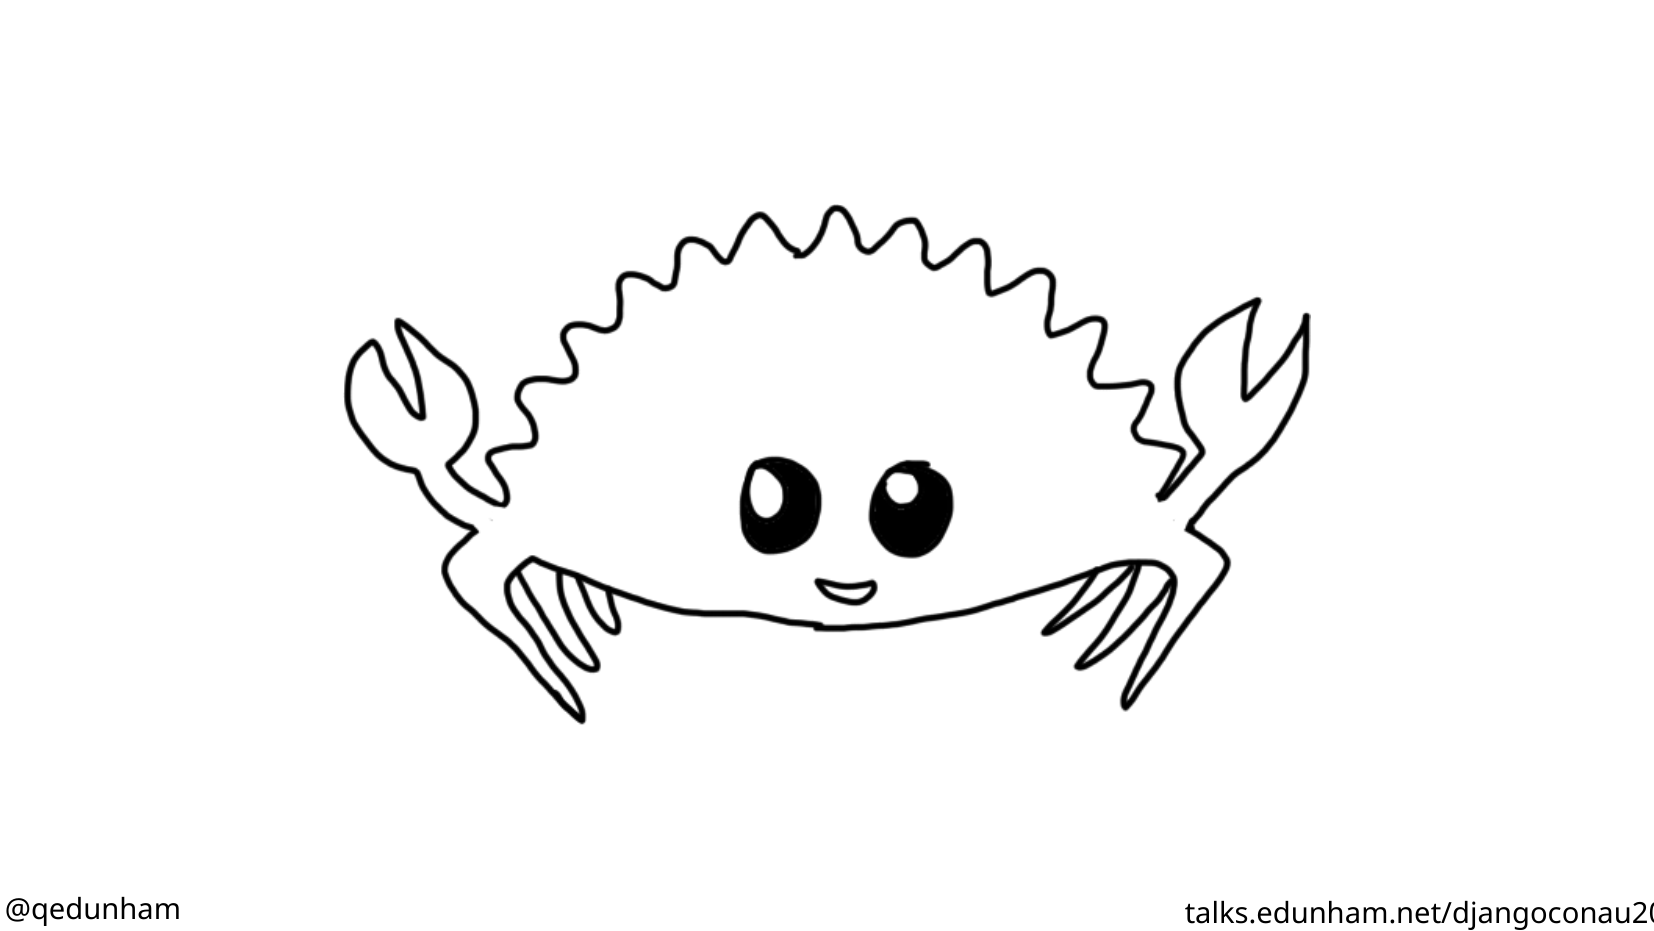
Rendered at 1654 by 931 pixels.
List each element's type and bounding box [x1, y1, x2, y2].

picture [343, 204, 1311, 726]
